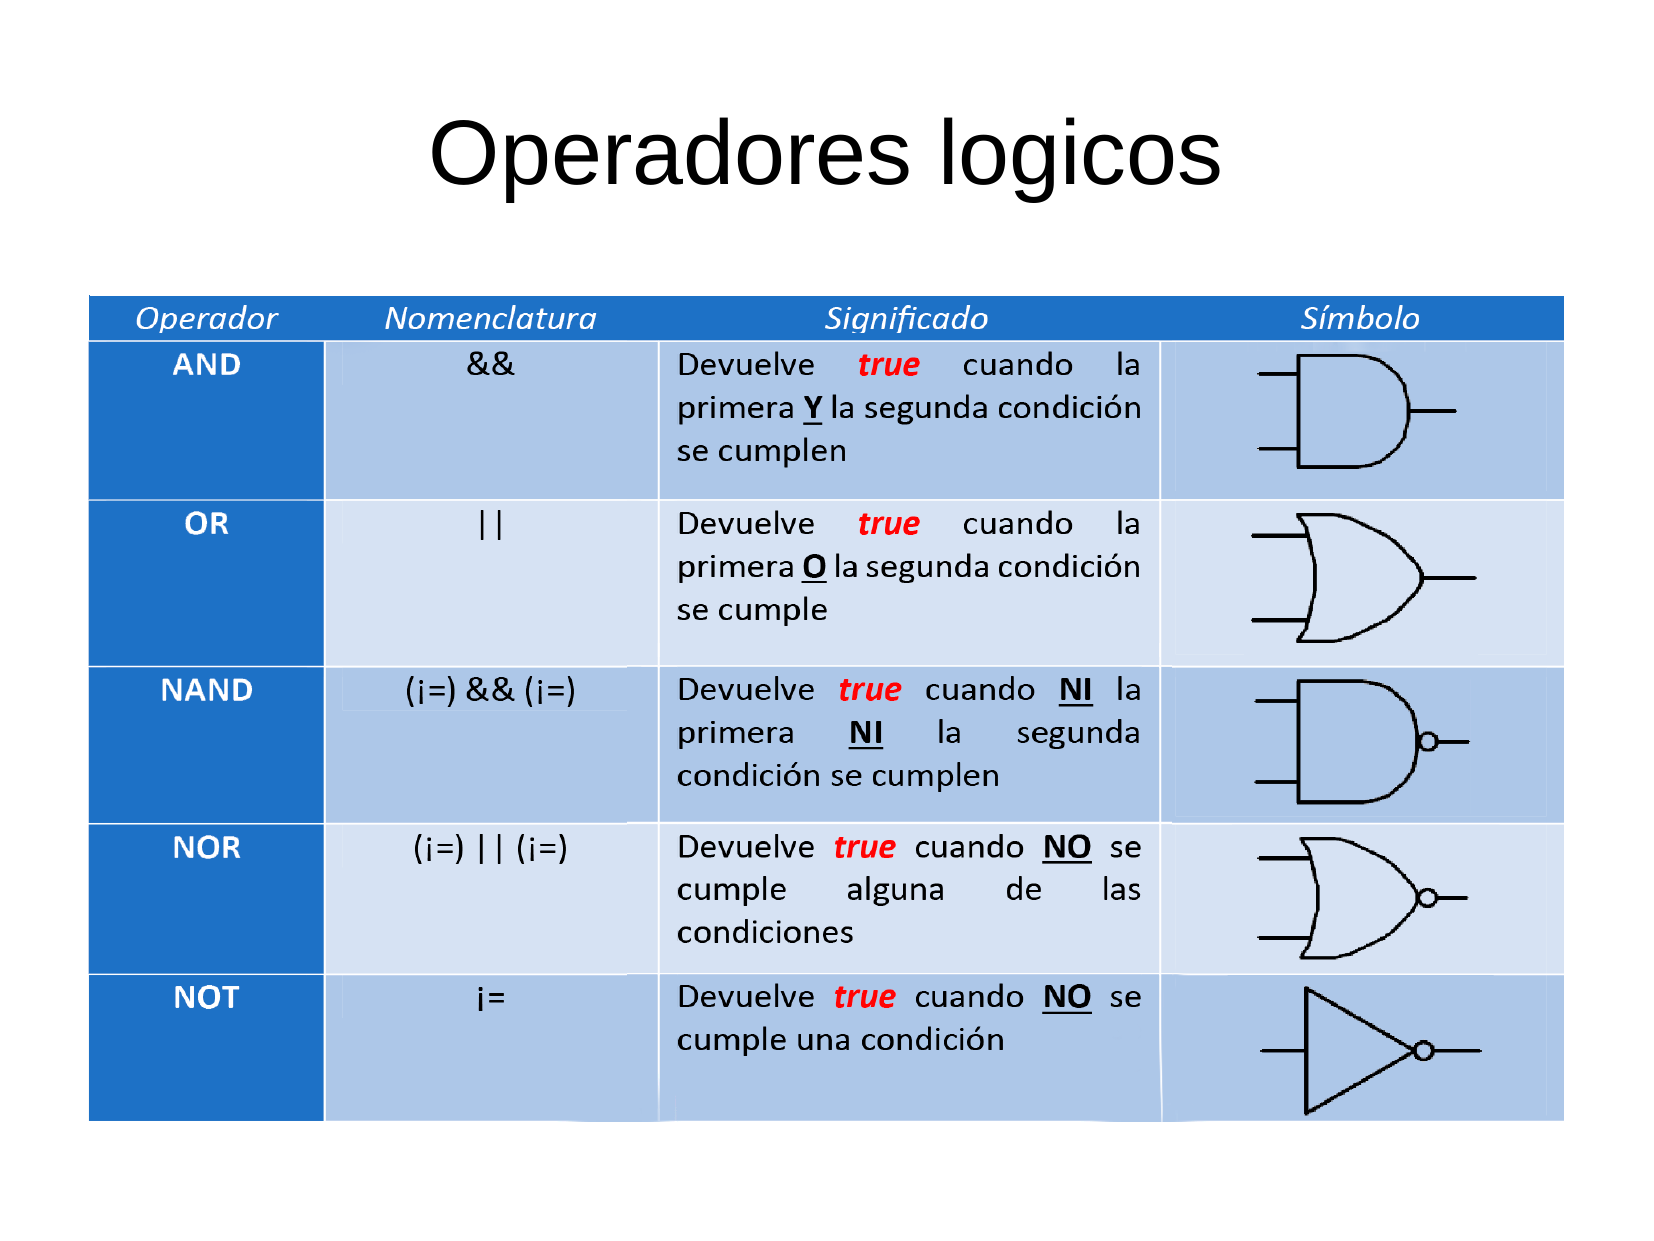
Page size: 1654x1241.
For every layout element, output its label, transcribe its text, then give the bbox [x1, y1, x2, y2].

picture [88, 295, 1565, 1123]
title Operadores logicos [82, 49, 1571, 257]
